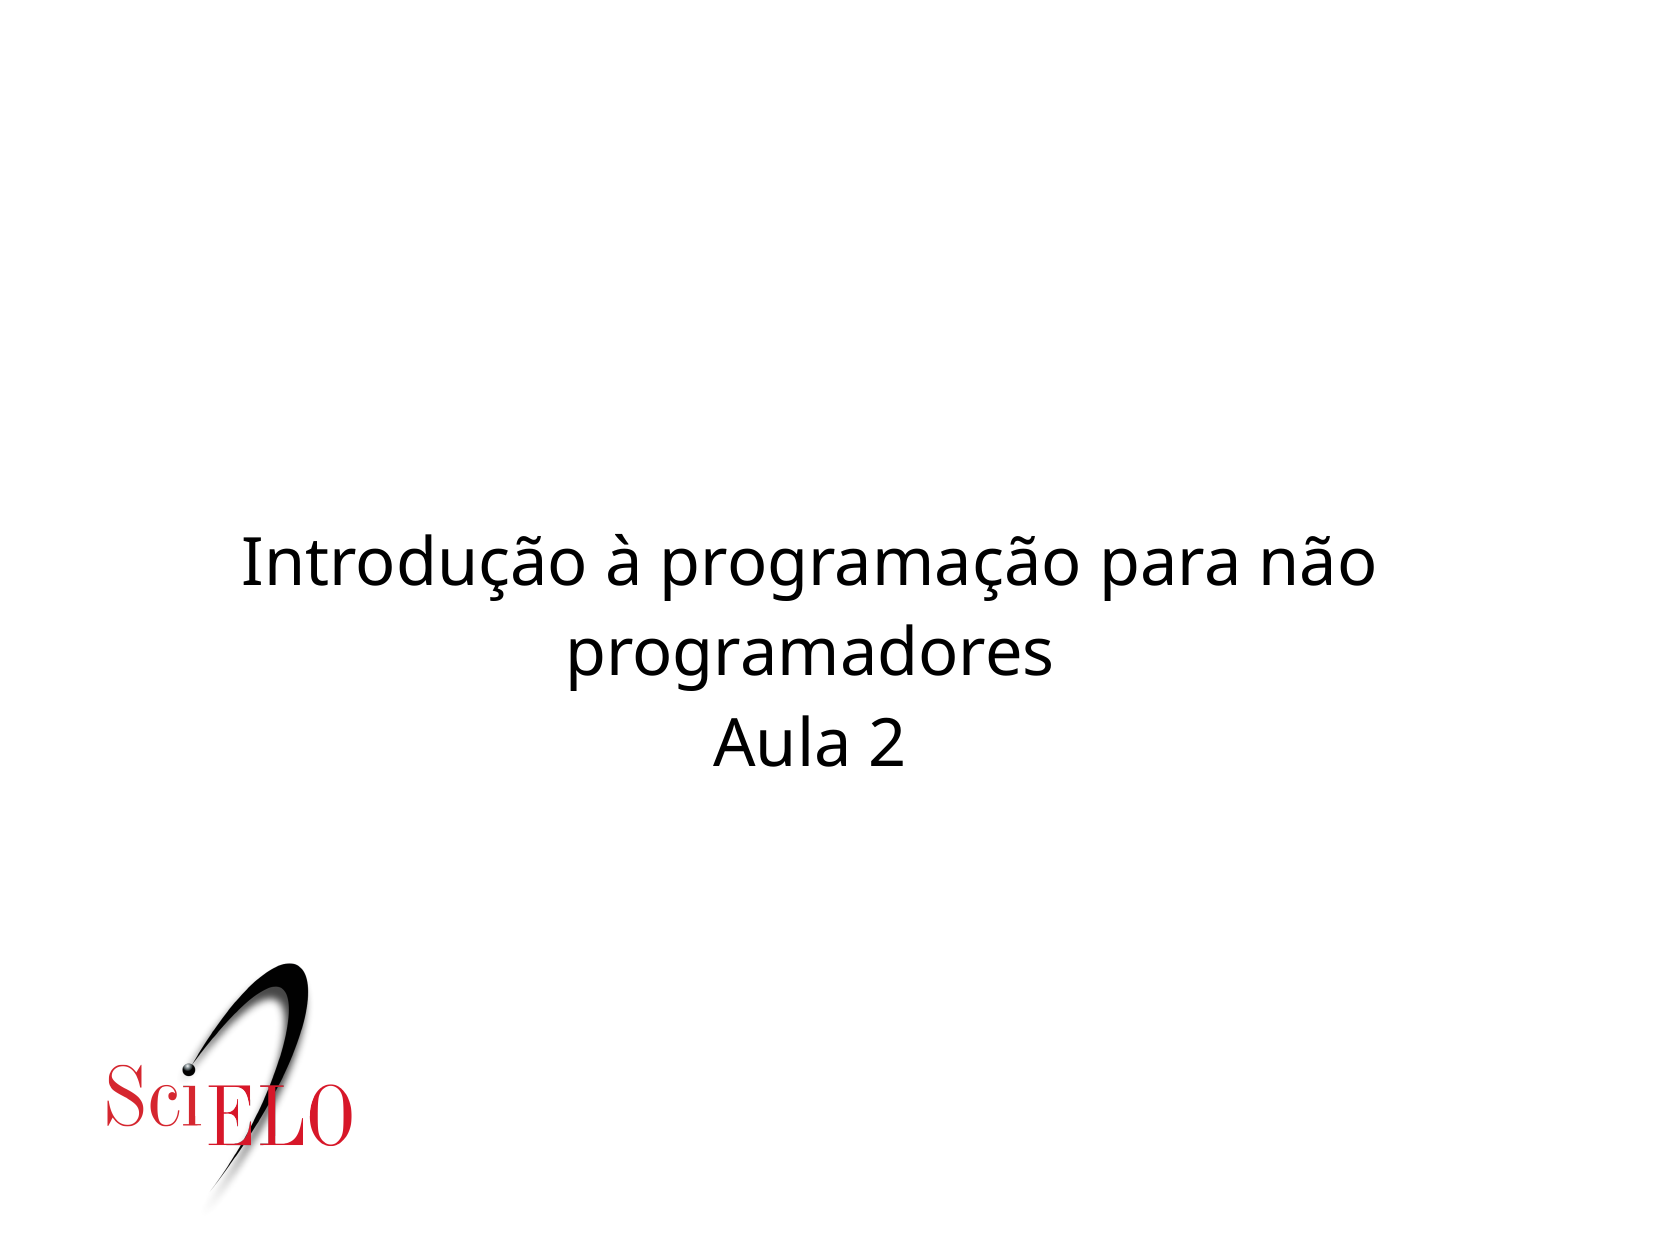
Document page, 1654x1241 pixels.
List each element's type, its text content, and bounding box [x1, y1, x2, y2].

subtitle Introdução à programação para não programadores Aula 2 [82, 290, 1538, 1010]
picture [81, 944, 367, 1231]
